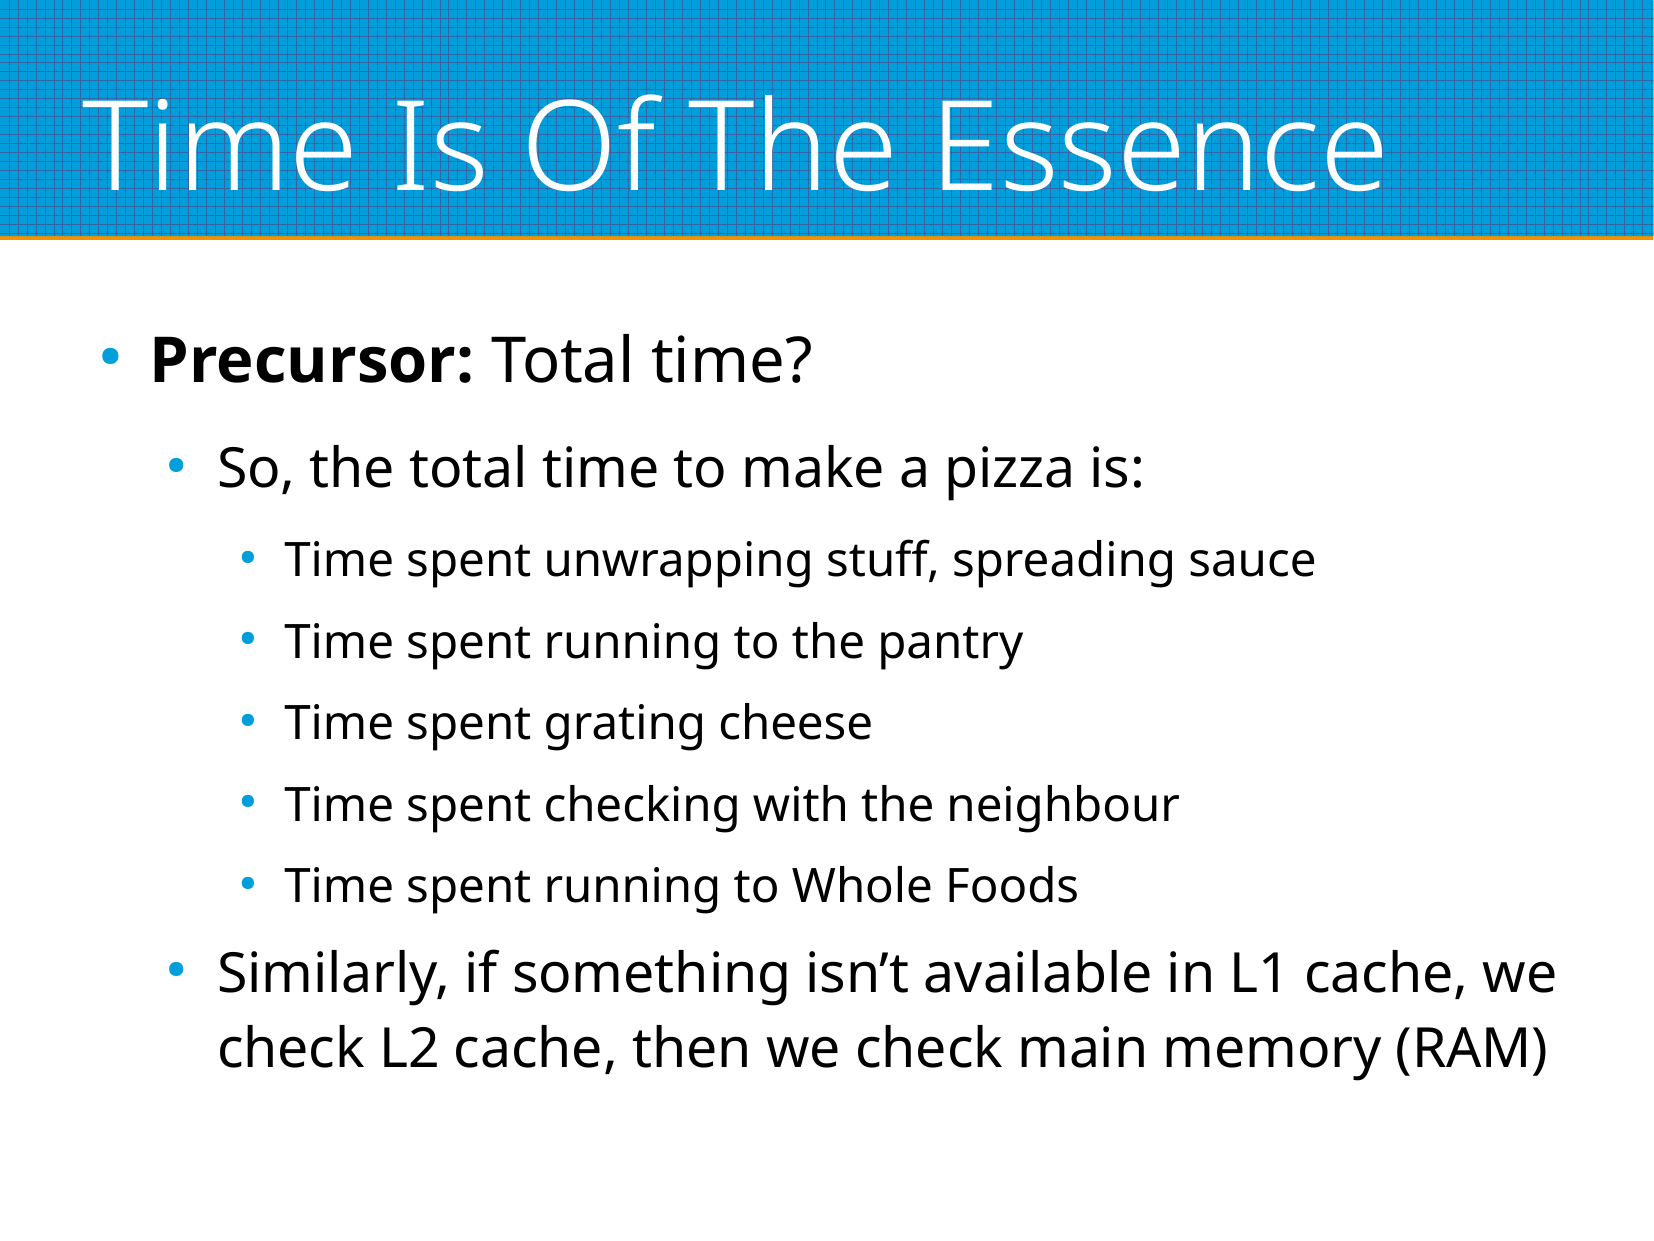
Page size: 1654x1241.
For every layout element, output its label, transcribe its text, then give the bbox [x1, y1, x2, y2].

list Precursor: Total time? So, the total time to make a pizza is: Time spent unwrapping stuff, spreading sauce Time spent running to the pantry Time spent grating cheese Time spent checking with the neighbour Time spent running to Whole Foods Similarly, if something isn’t available in L1 cache, we check L2 cache, then we check main memory (RAM) [82, 314, 1563, 1093]
title Time Is Of The Essence [82, 19, 1571, 227]
